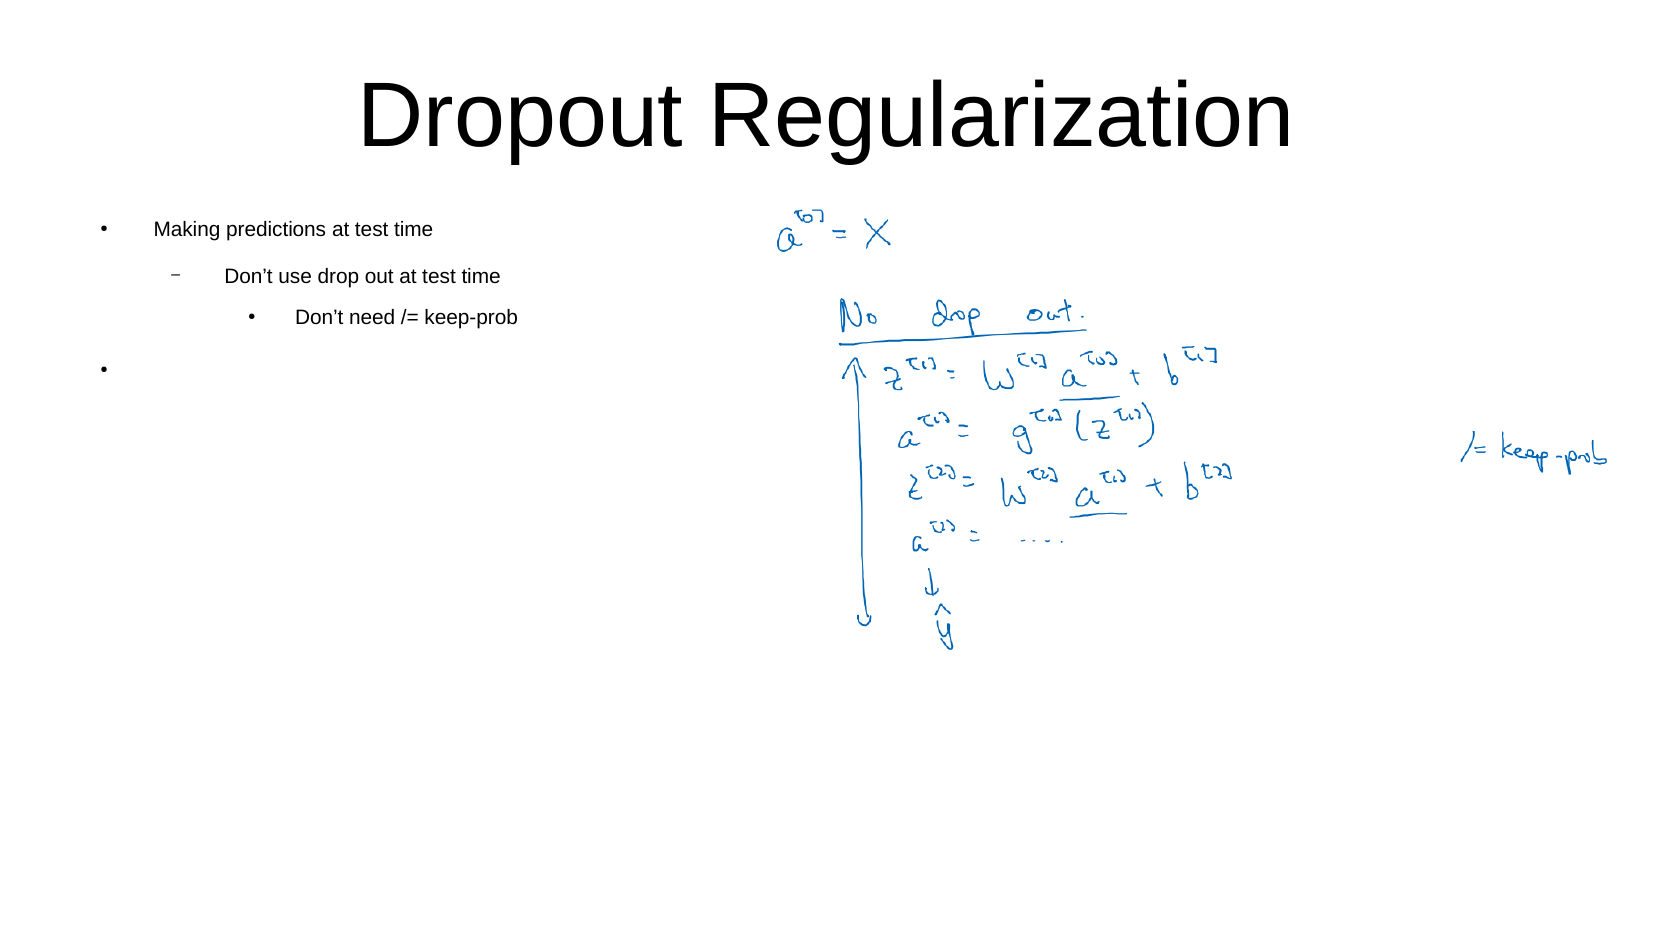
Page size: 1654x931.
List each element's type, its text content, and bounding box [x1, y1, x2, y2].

list Making predictions at test time Don’t use drop out at test time Don’t need /= keep-prob [82, 217, 1571, 758]
picture [750, 187, 1619, 661]
title Dropout Regularization [82, 37, 1571, 193]
